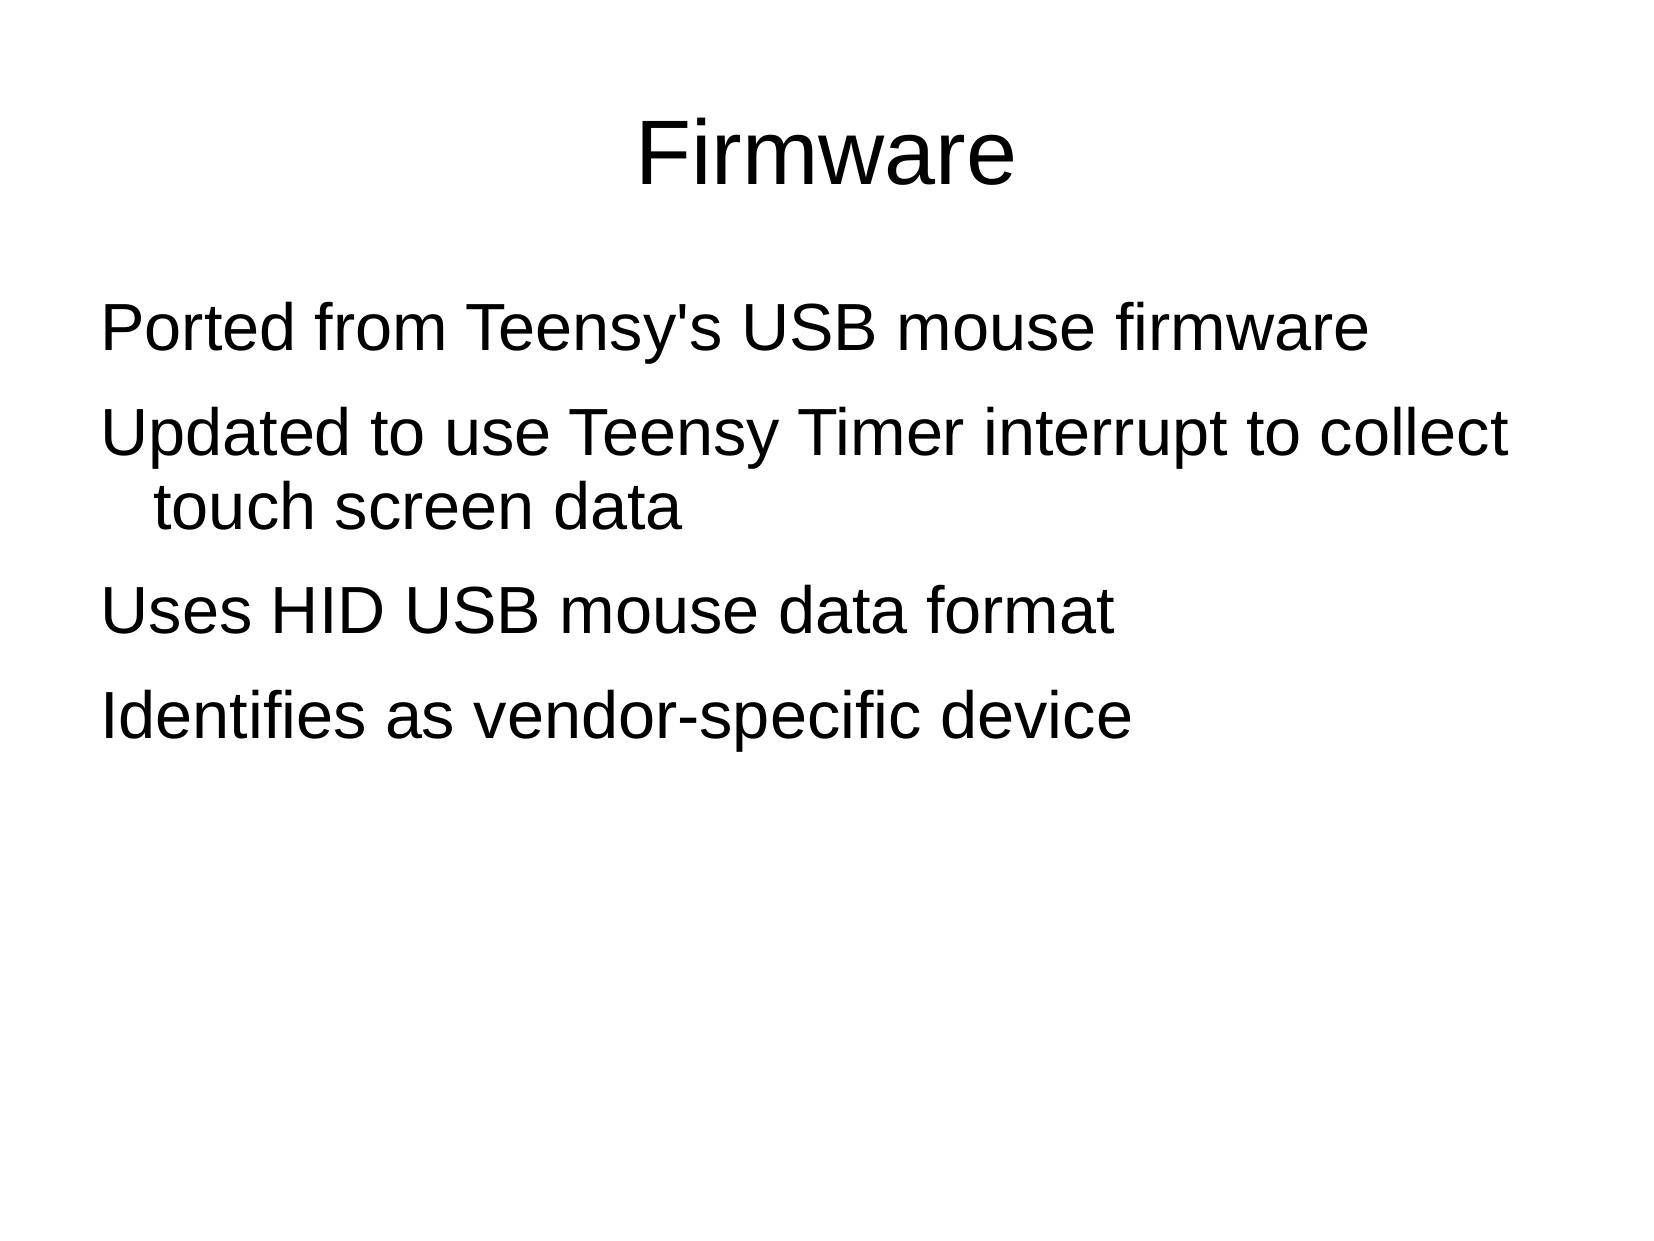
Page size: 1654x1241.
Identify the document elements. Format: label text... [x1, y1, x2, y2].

list Ported from Teensy's USB mouse firmware Updated to use Teensy Timer interrupt to collect touch screen data Uses HID USB mouse data format Identifies as vendor-specific device [82, 290, 1571, 1094]
title Firmware [82, 56, 1571, 250]
